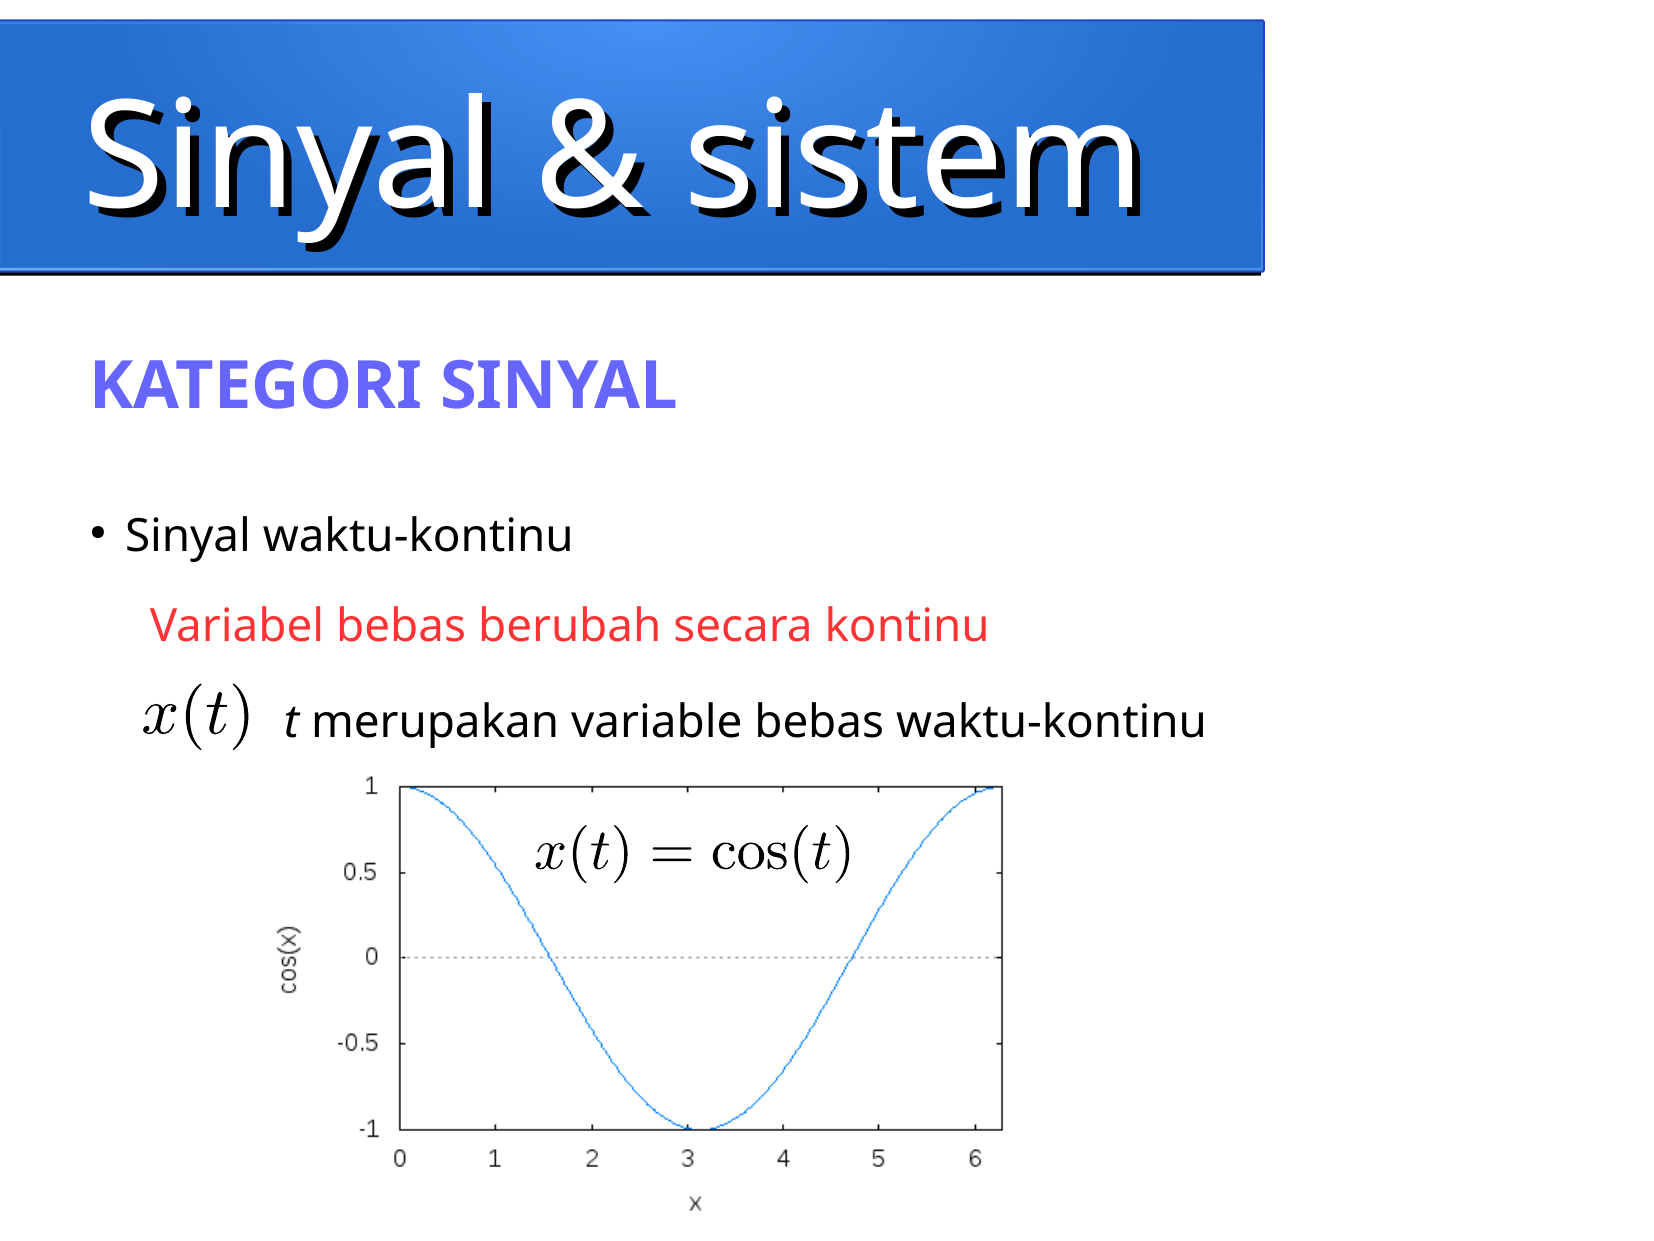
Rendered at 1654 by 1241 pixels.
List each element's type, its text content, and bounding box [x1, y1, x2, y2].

text_box [141, 683, 256, 751]
picture [268, 755, 1050, 1225]
text_box KATEGORI SINYAL [75, 330, 709, 420]
text_box [533, 825, 856, 884]
text_box t merupakan variable bebas waktu-kontinu [268, 681, 1207, 748]
title Sinyal & sistem [82, 47, 1235, 252]
text_box Variabel bebas berubah secara kontinu [135, 585, 989, 652]
text_box Sinyal waktu-kontinu [75, 495, 586, 562]
